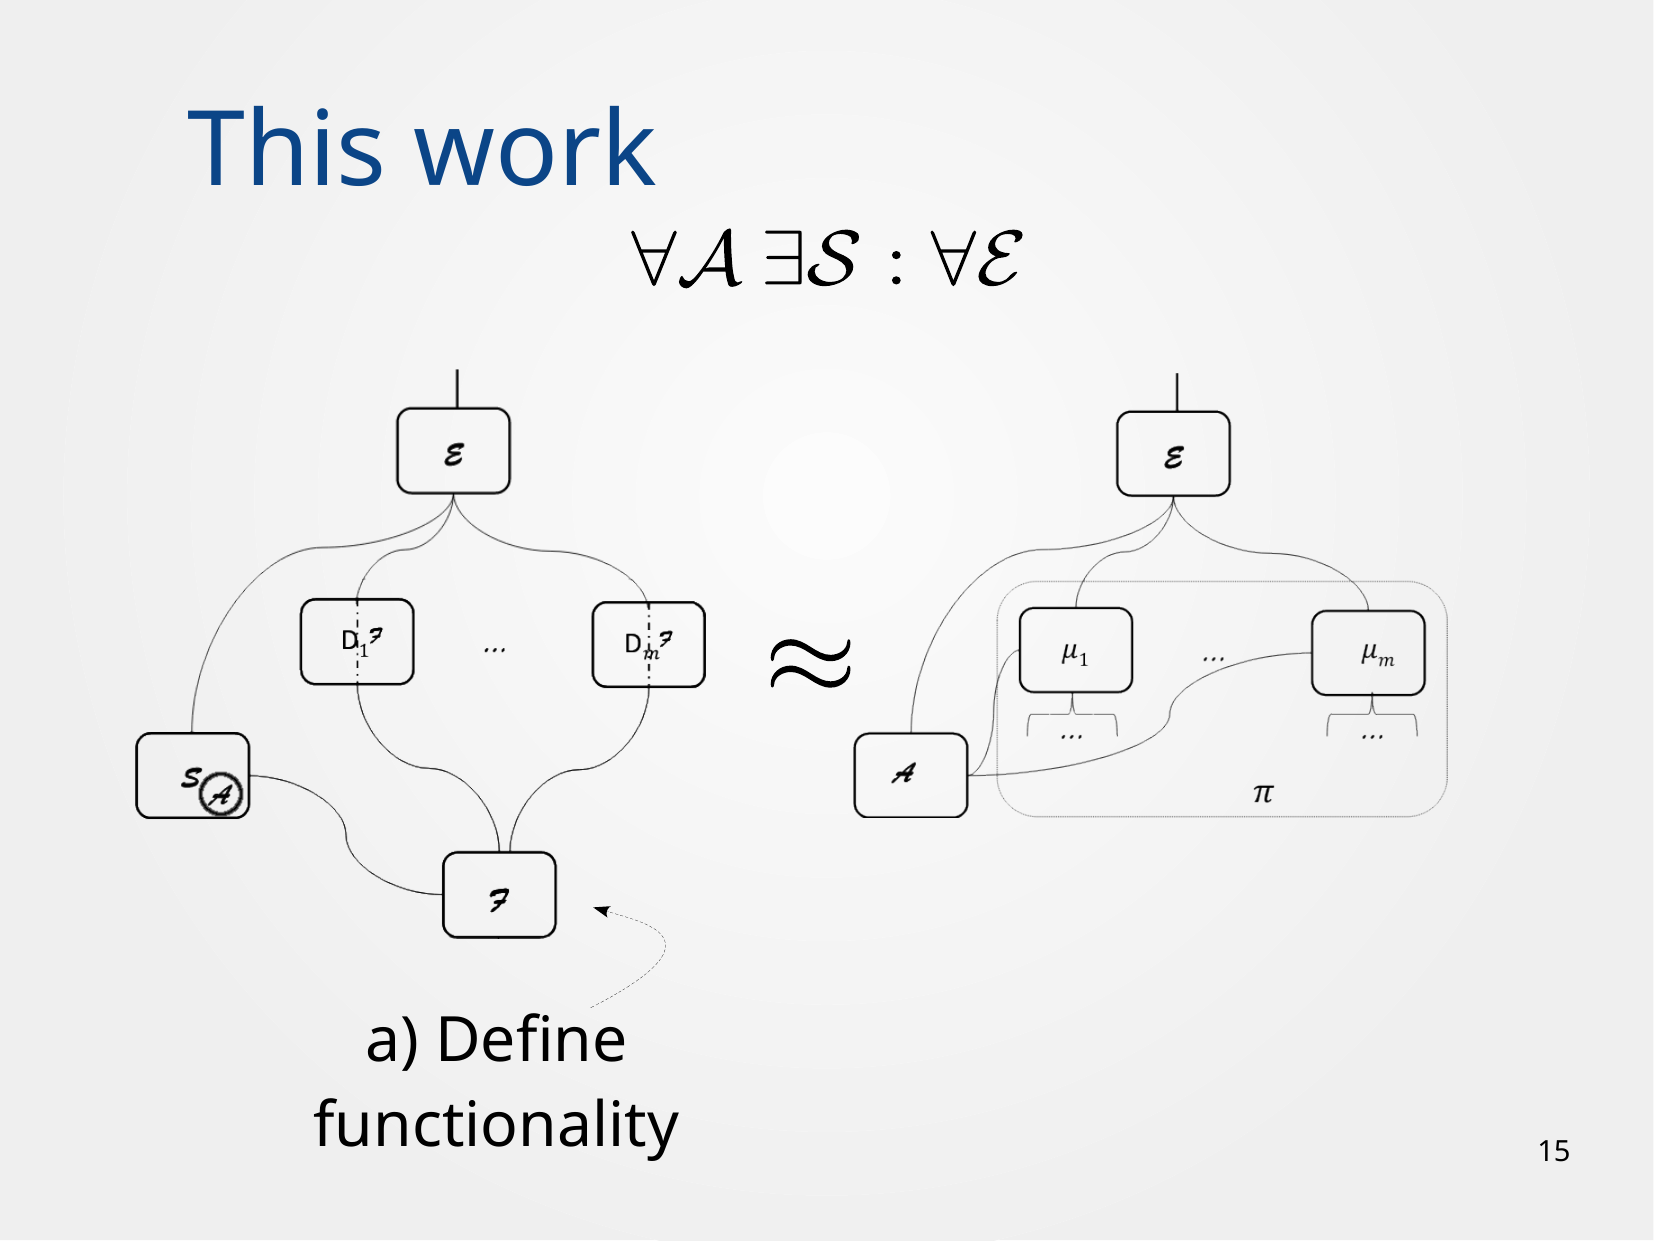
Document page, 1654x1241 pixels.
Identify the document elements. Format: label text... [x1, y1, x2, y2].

title This work [187, 70, 1467, 216]
picture [759, 372, 1448, 818]
picture [135, 337, 706, 939]
picture [631, 228, 1023, 289]
text_box a) Define functionality [298, 987, 722, 1172]
